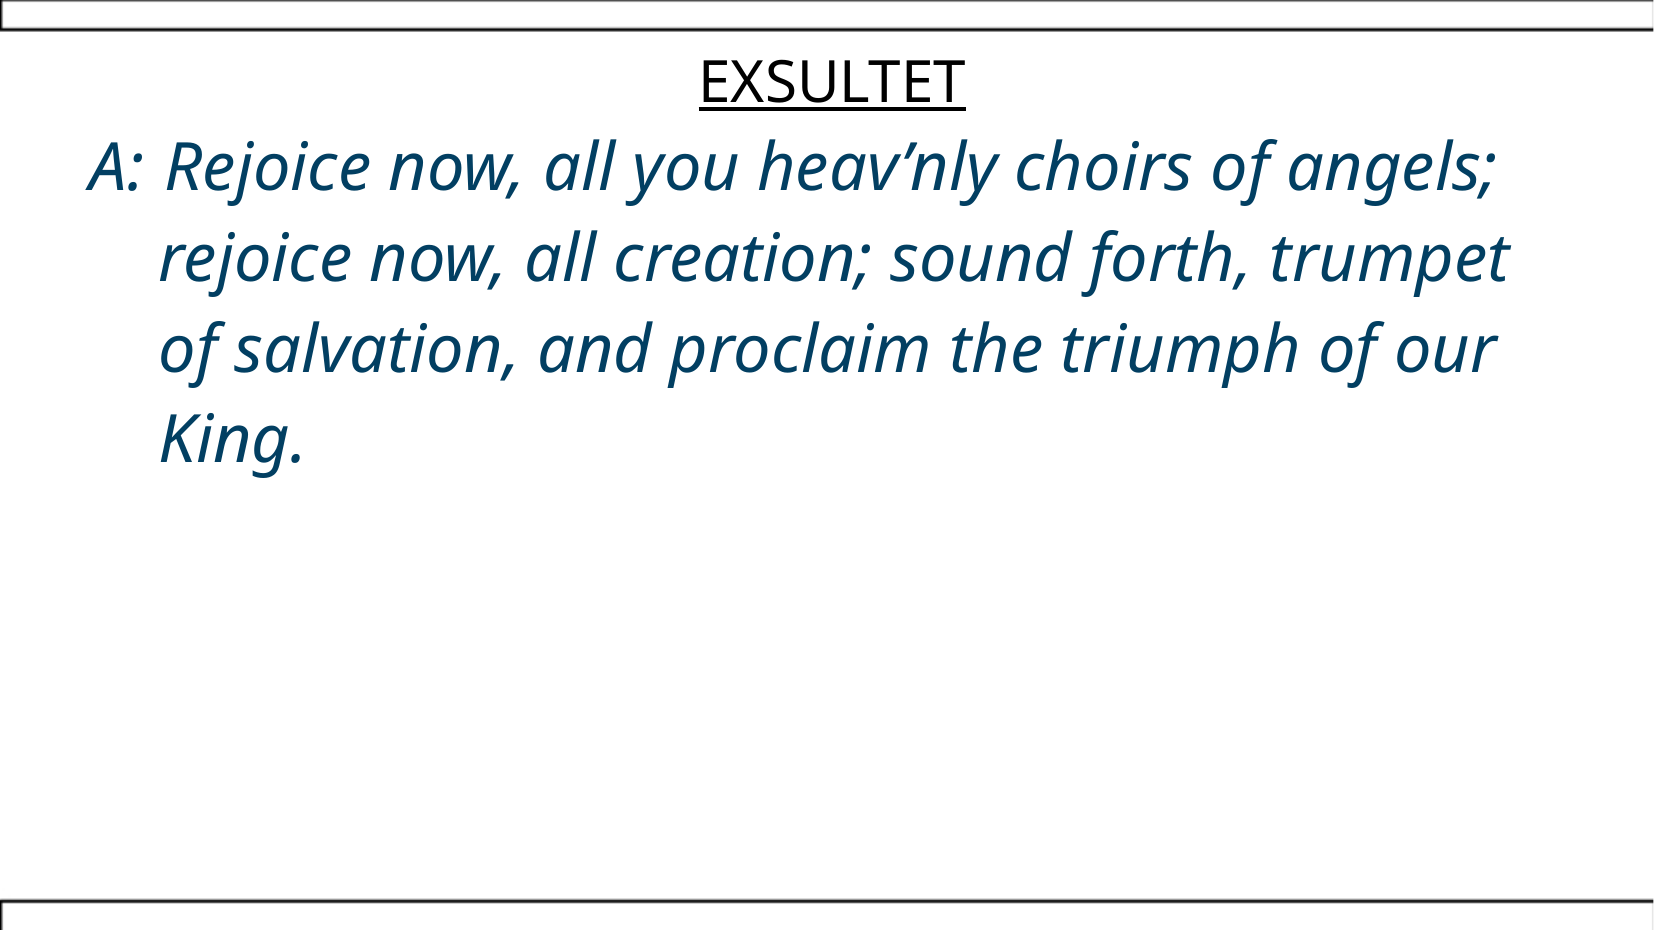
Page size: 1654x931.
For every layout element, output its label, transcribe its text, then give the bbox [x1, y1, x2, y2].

text_box EXSULTET A: Rejoice now, all you heav’nly choirs of angels; rejoice now, all creation; sound forth, trumpet of salvation, and proclaim the triumph of our King. [75, 32, 1591, 480]
picture [0, 0, 1654, 930]
